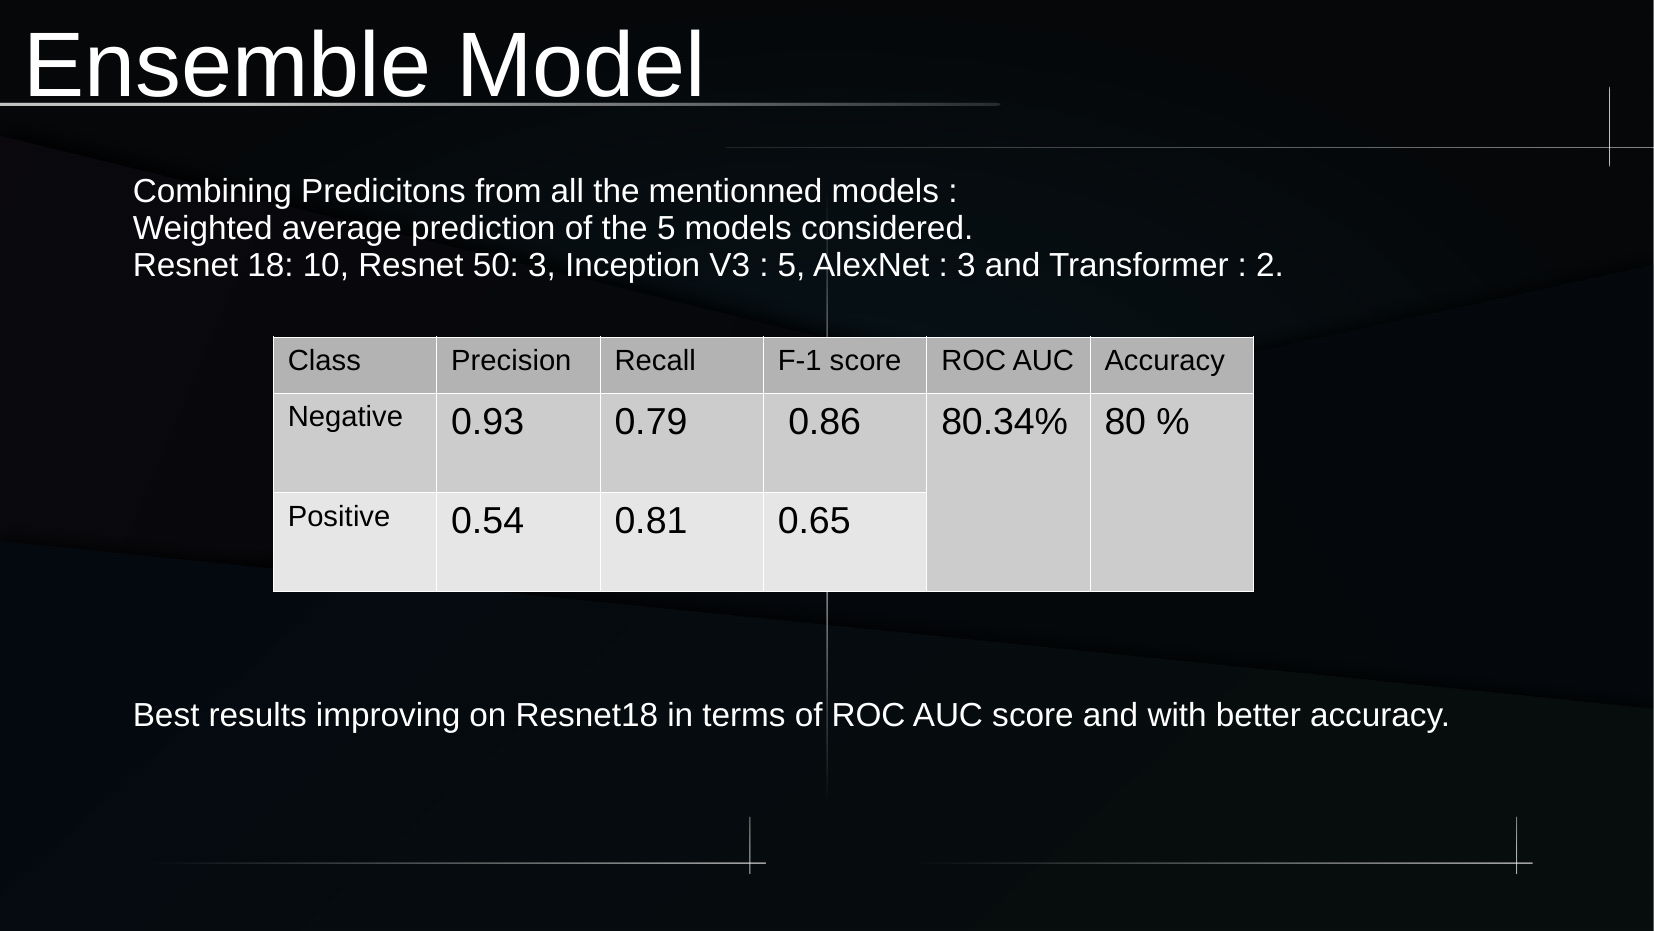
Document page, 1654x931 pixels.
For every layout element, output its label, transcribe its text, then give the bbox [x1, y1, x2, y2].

table_header Recall [601, 338, 763, 393]
table_cell 0.65 [764, 493, 926, 591]
table_cell 0.86 [764, 394, 926, 492]
table_header Precision [437, 338, 600, 393]
table_cell 80 % [1091, 394, 1253, 591]
table_cell 0.93 [437, 394, 600, 492]
table_cell 0.54 [437, 493, 600, 591]
table_cell 0.81 [601, 493, 763, 591]
table_cell Negative [274, 394, 436, 492]
text_box Combining Predicitons from all the mentionned models : Weighted average prediction of the 5 models considered. Resnet 18: 10, Resnet 50: 3, Inception V3 : 5, AlexNet : 3 and Transformer : 2. [118, 165, 1301, 329]
picture [0, 0, 1654, 931]
table_header F-1 score [764, 338, 926, 393]
table_header ROC AUC [927, 338, 1090, 393]
table_header Accuracy [1091, 338, 1253, 393]
table_cell 80.34% [927, 394, 1090, 591]
table_cell 0.79 [601, 394, 763, 492]
table_header Class [274, 338, 436, 393]
title Ensemble Model [23, 11, 1589, 119]
table_cell Positive [274, 493, 436, 591]
text_box Best results improving on Resnet18 in terms of ROC AUC score and with better accuracy. [118, 685, 1488, 742]
